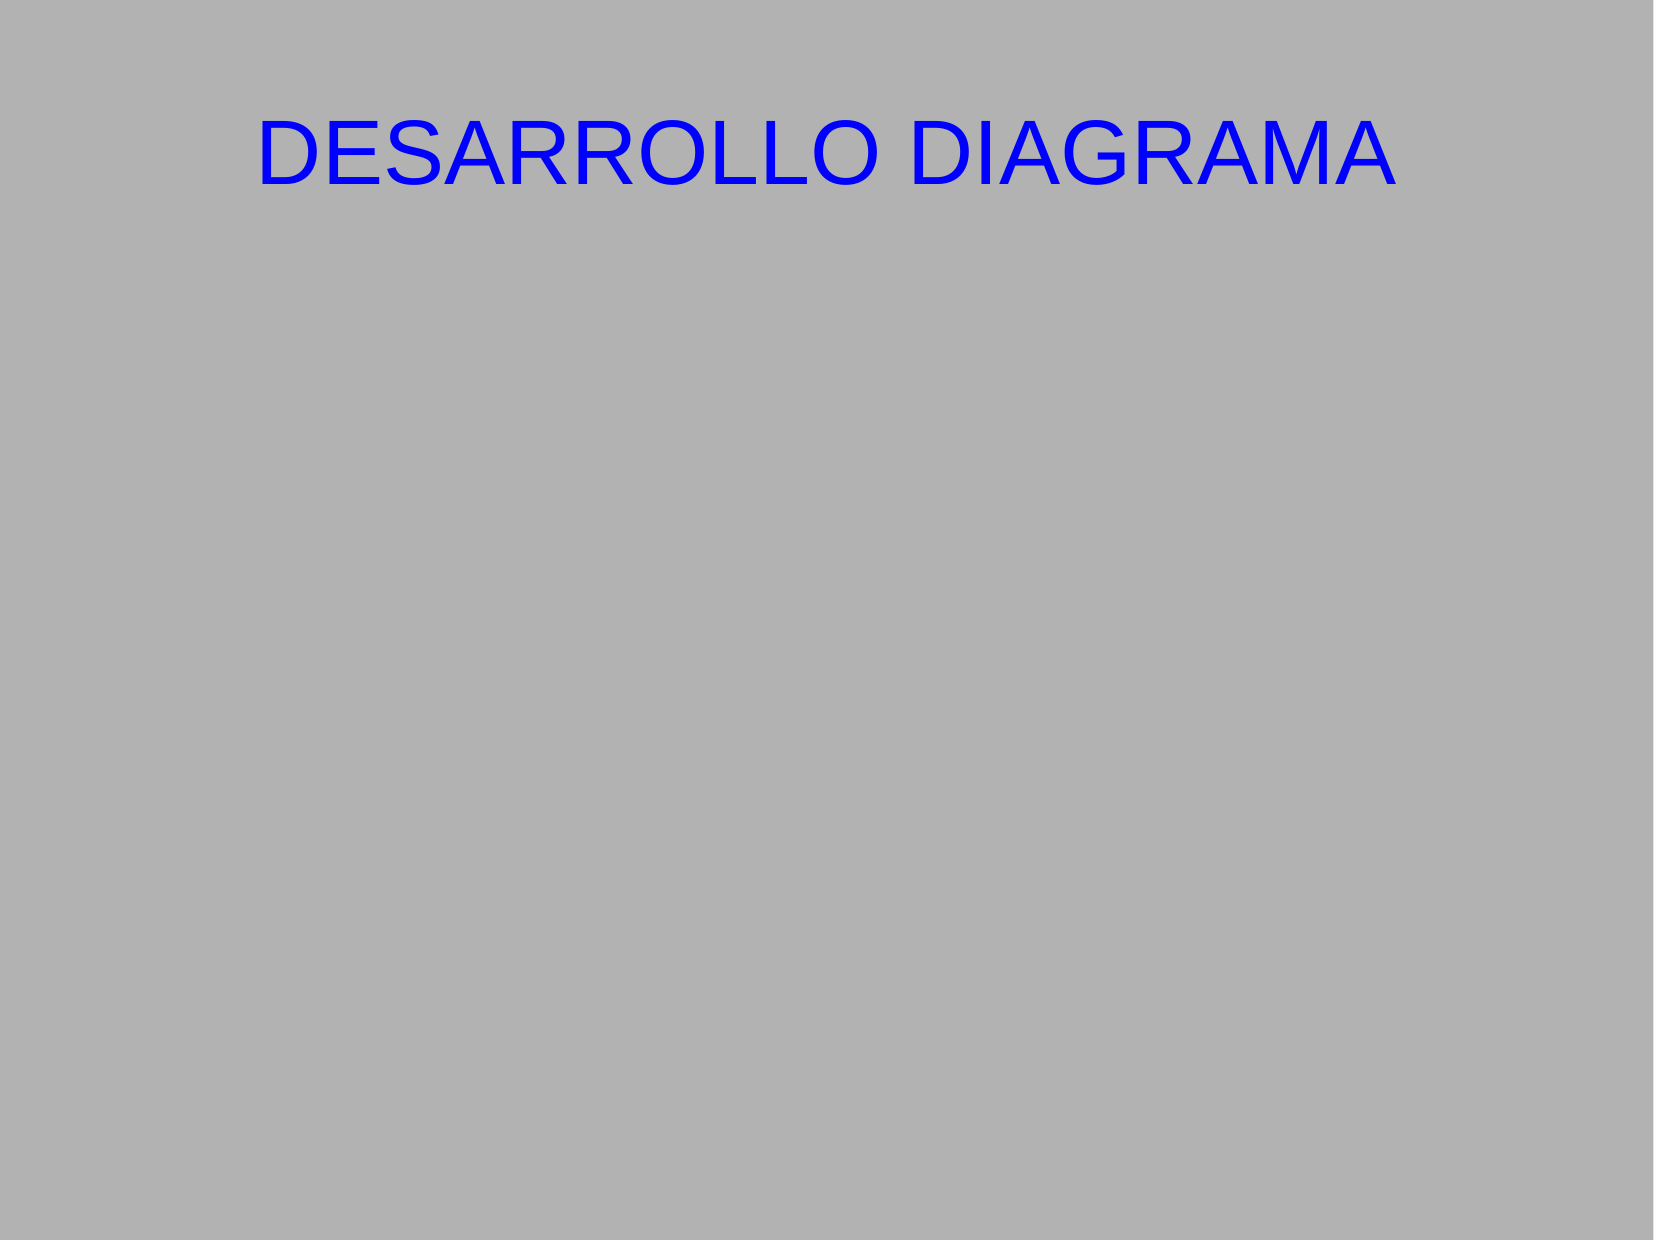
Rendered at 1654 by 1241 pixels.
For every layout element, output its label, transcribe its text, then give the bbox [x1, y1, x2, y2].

title DESARROLLO DIAGRAMA [82, 49, 1571, 257]
